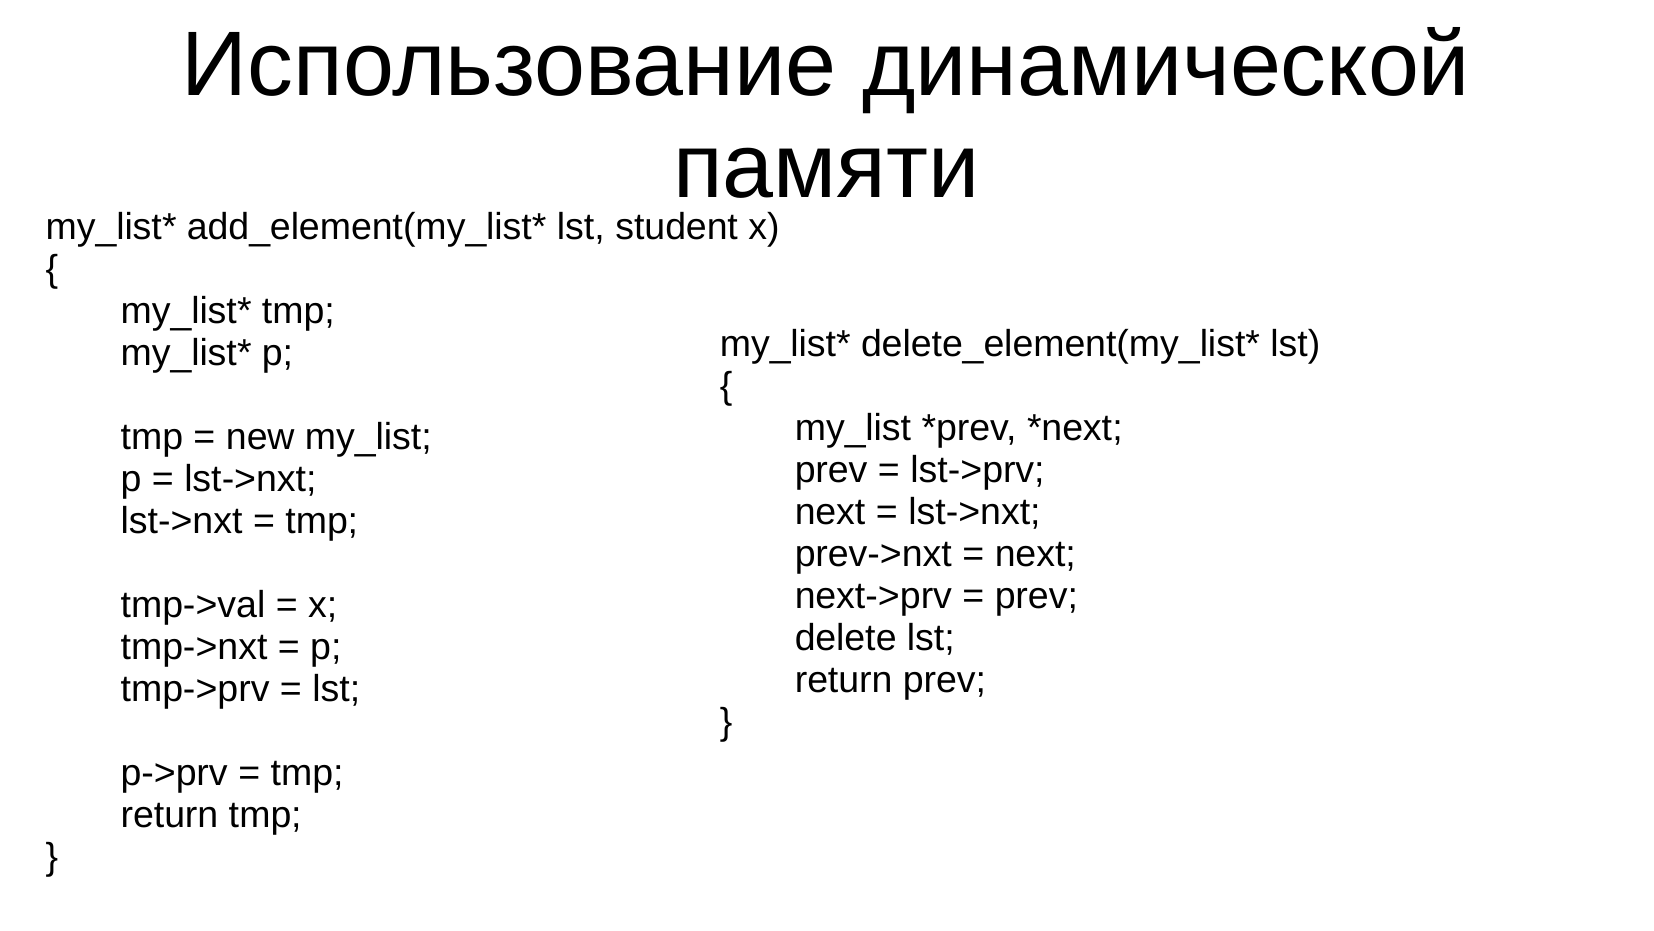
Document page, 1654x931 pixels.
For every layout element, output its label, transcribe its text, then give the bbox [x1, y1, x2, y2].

text_box my_list* delete_element(my_list* lst) { my_list *prev, *next; prev = lst->prv; next = lst->nxt; prev->nxt = next; next->prv = prev; delete lst; return prev; } [705, 315, 1336, 751]
title Использование динамической памяти [82, 0, 1571, 252]
text_box my_list* add_element(my_list* lst, student x) { my_list* tmp; my_list* p; tmp = new my_list; p = lst->nxt; lst->nxt = tmp; tmp->val = x; tmp->nxt = p; tmp->prv = lst; p->prv = tmp; return tmp; } [30, 198, 796, 886]
